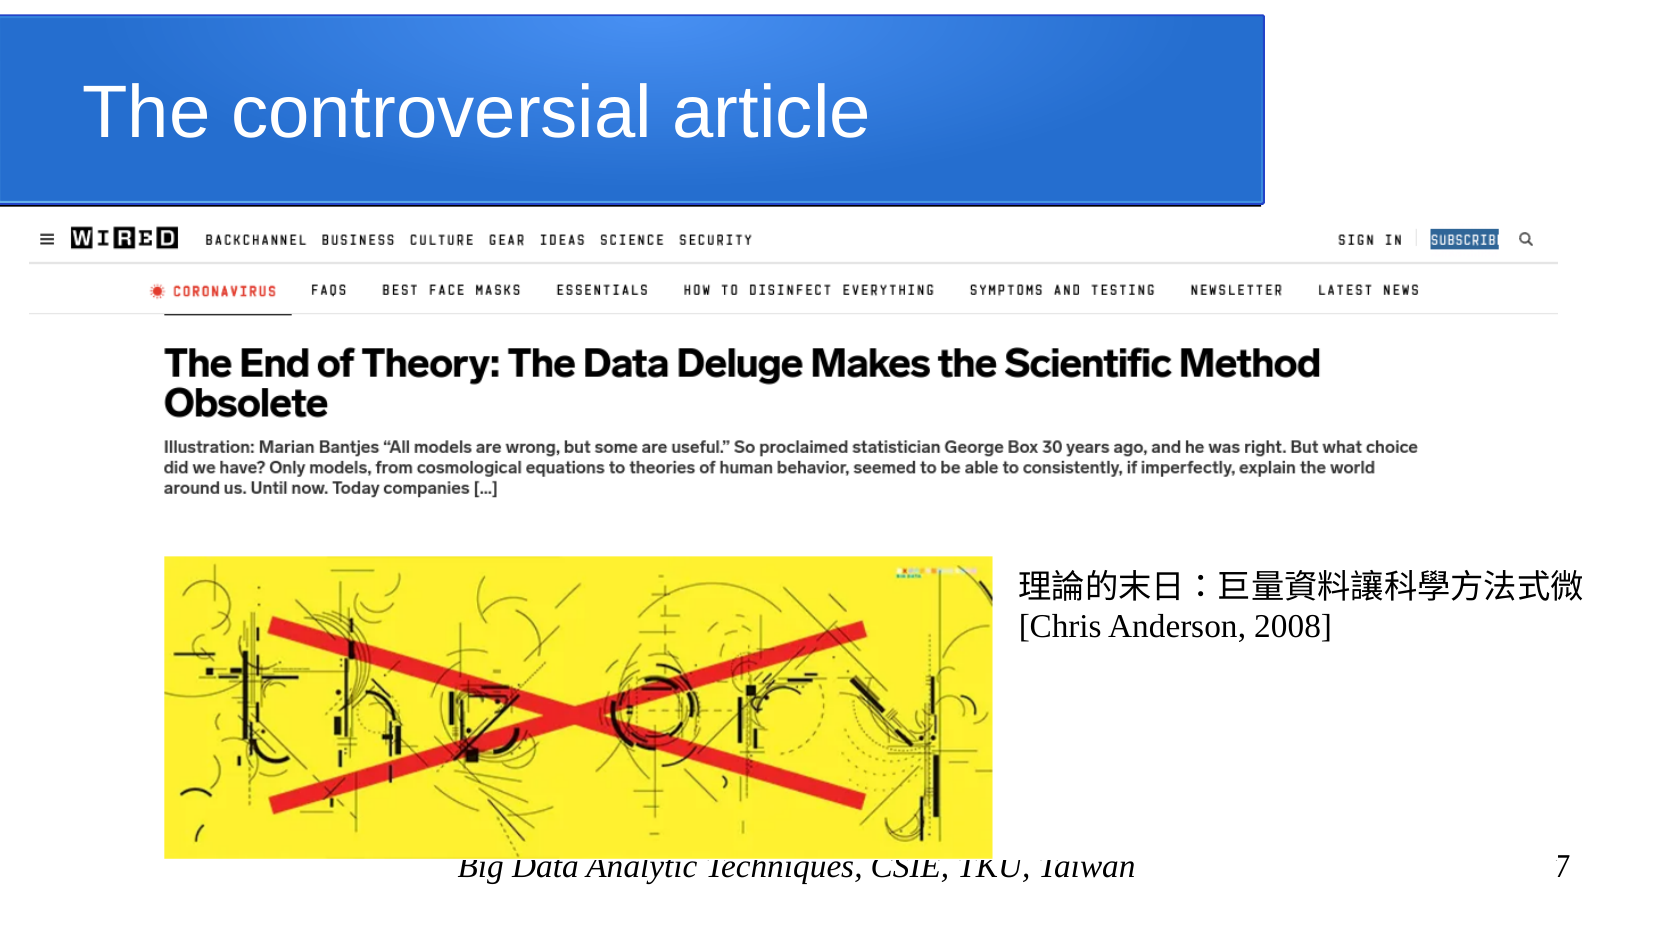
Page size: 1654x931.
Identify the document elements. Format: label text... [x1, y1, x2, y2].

title The controversial article [82, 35, 1235, 189]
picture [29, 221, 1558, 860]
text_box 理論的末日：巨量資料讓科學方法式微 [Chris Anderson, 2008] [1003, 552, 1607, 650]
